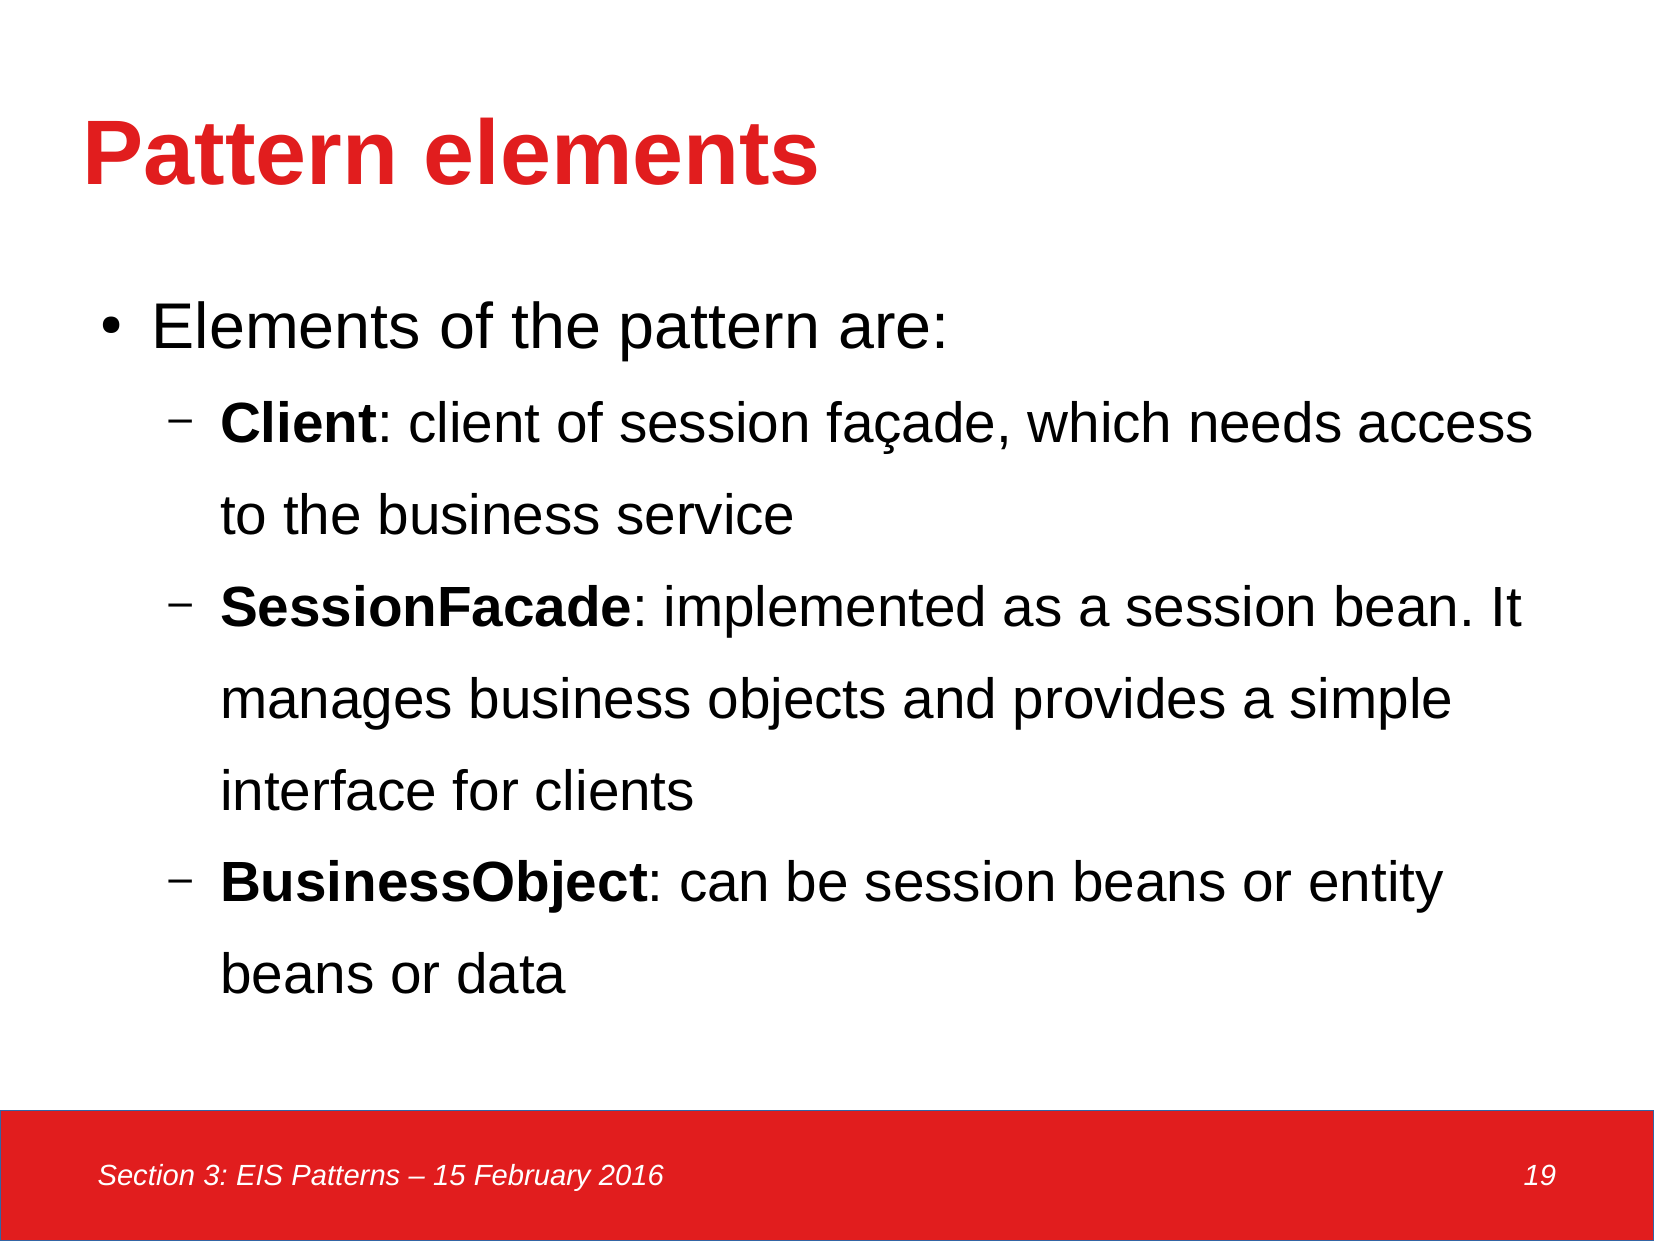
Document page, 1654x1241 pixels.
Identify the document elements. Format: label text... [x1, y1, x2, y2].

list Elements of the pattern are: Client: client of session façade, which needs access to the business service SessionFacade: implemented as a session bean. It manages business objects and provides a simple interface for clients BusinessObject: can be session beans or entity beans or data [82, 290, 1571, 1010]
title Pattern elements [82, 49, 1571, 257]
